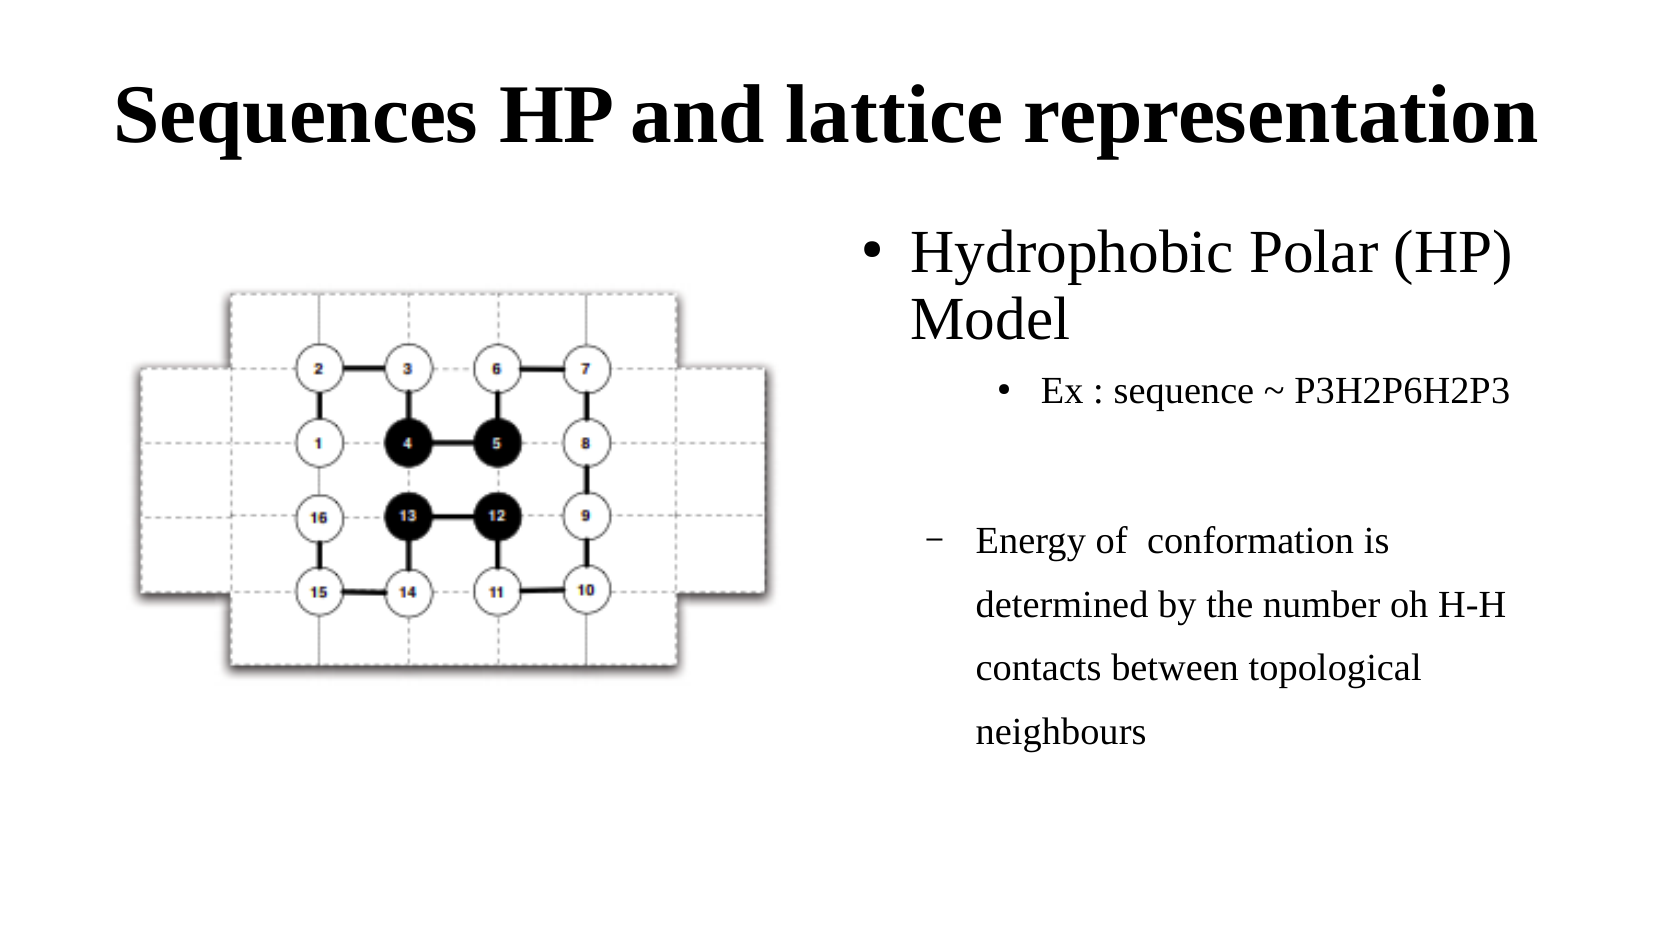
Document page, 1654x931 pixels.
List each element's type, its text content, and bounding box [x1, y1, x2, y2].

title Sequences HP and lattice representation [82, 37, 1571, 193]
list Hydrophobic Polar (HP) Model Ex : sequence ~ P3H2P6H2P3 Energy of conformation is determined by the number oh H-H contacts between topological neighbours [845, 217, 1572, 758]
picture [82, 274, 809, 701]
